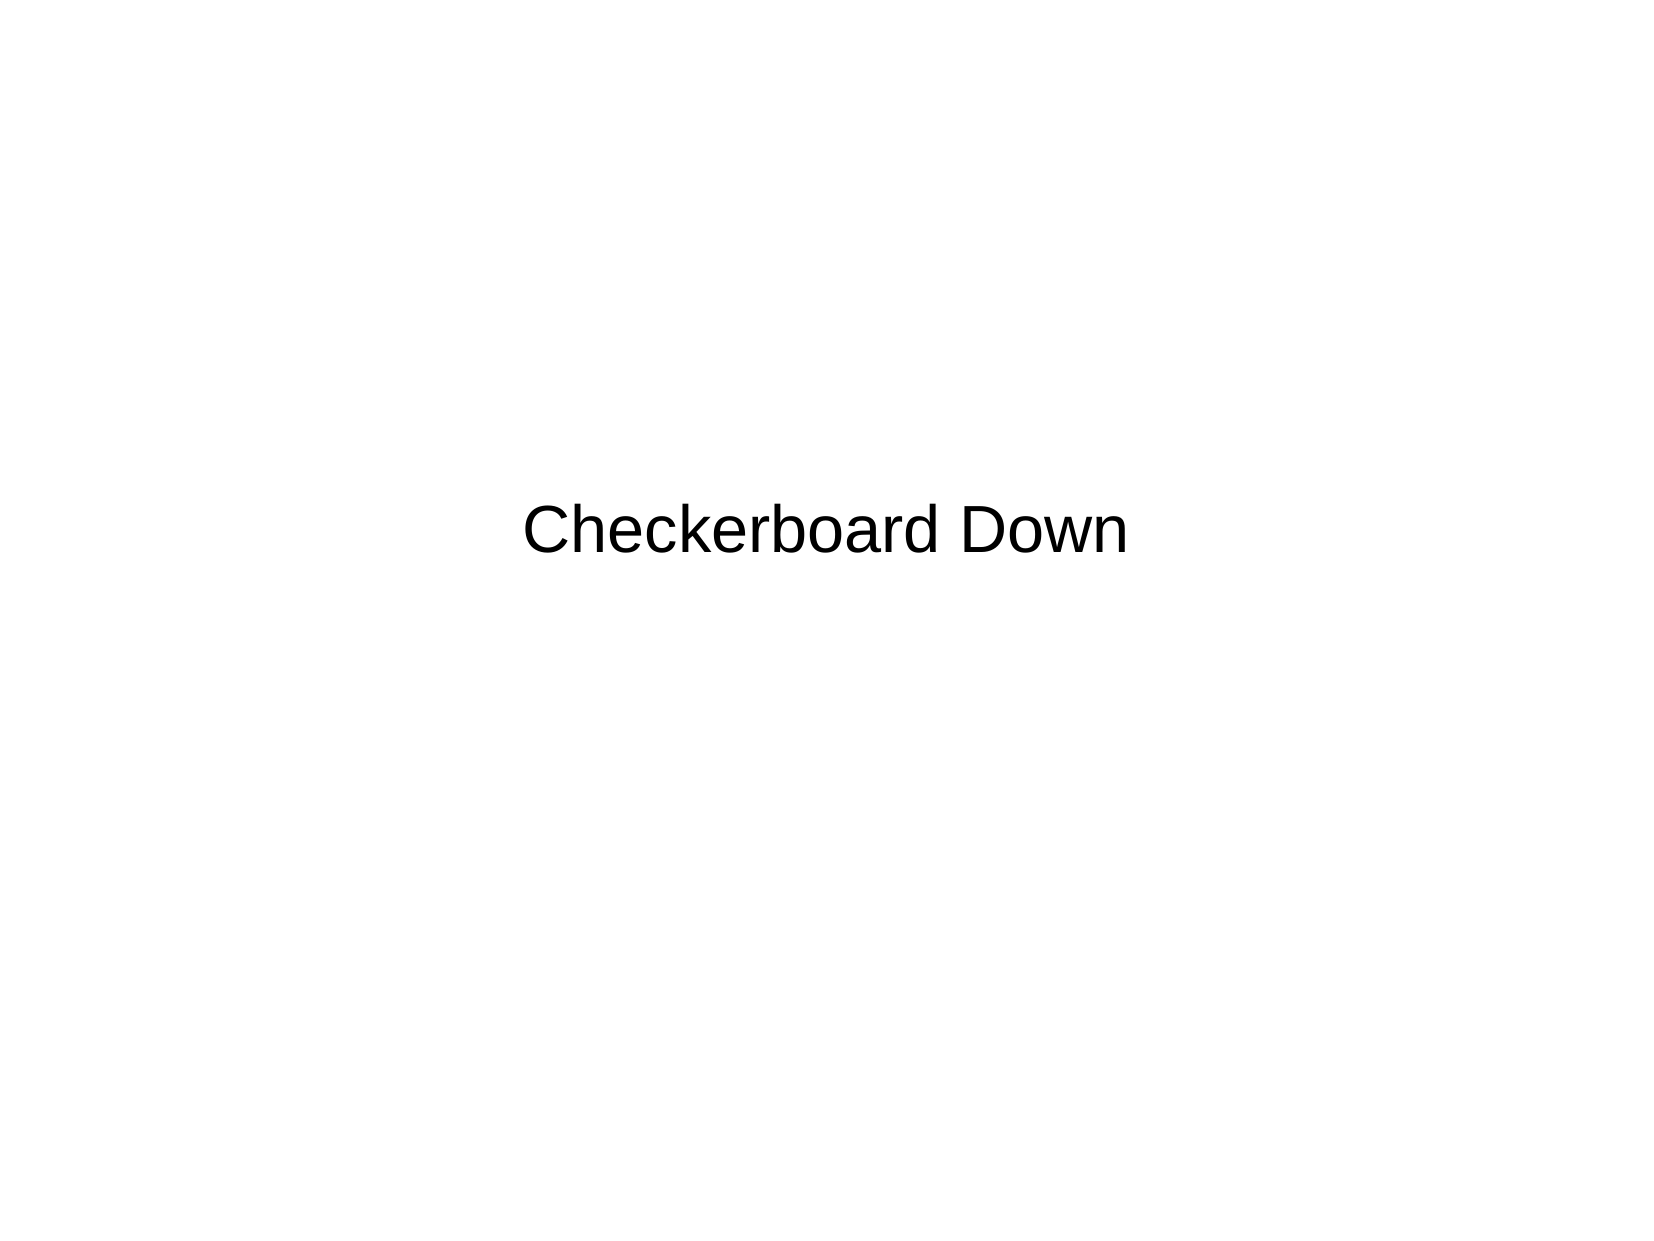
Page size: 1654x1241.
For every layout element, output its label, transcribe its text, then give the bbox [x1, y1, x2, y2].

subtitle Checkerboard Down [82, 49, 1571, 1010]
